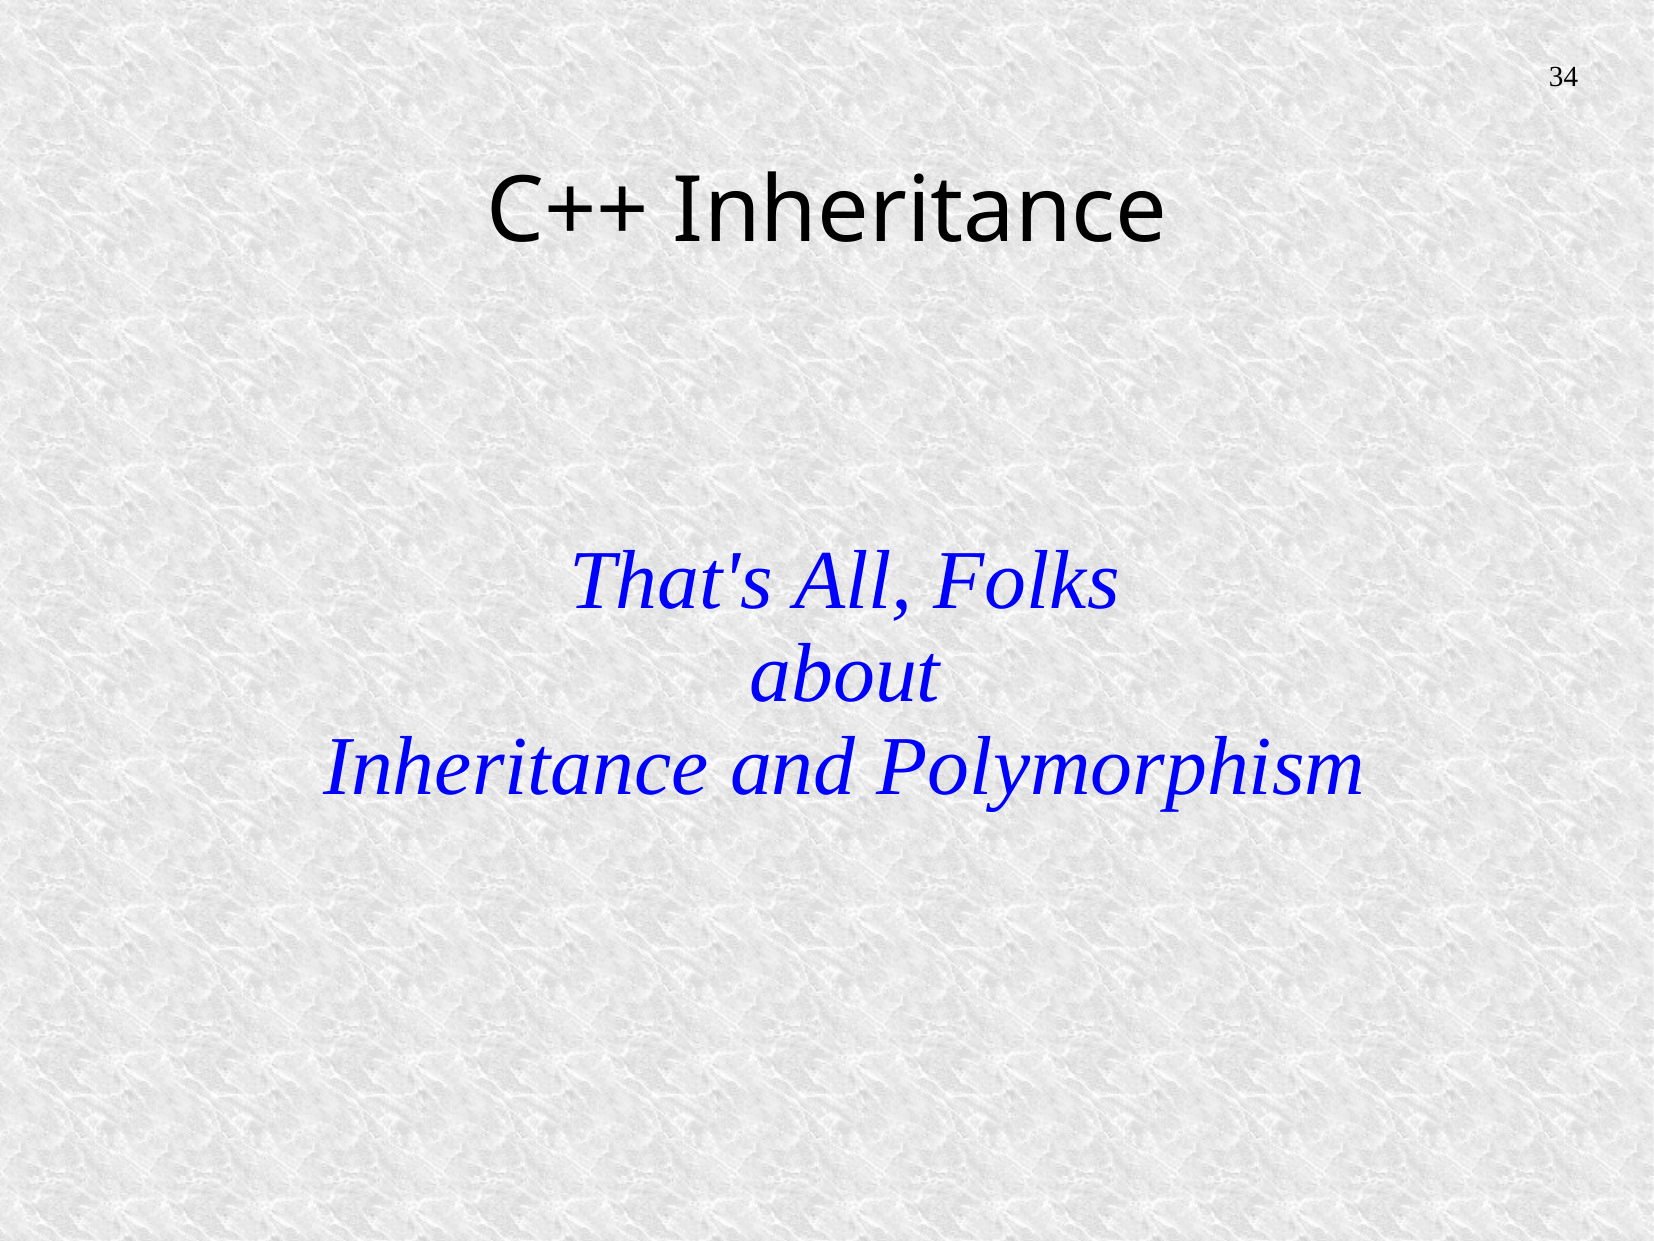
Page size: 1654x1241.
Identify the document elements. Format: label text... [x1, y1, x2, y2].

picture [0, 0, 1654, 1241]
title C++ Inheritance [121, 102, 1534, 310]
text_box That's All, Folks about Inheritance and Polymorphism [121, 344, 1534, 1002]
